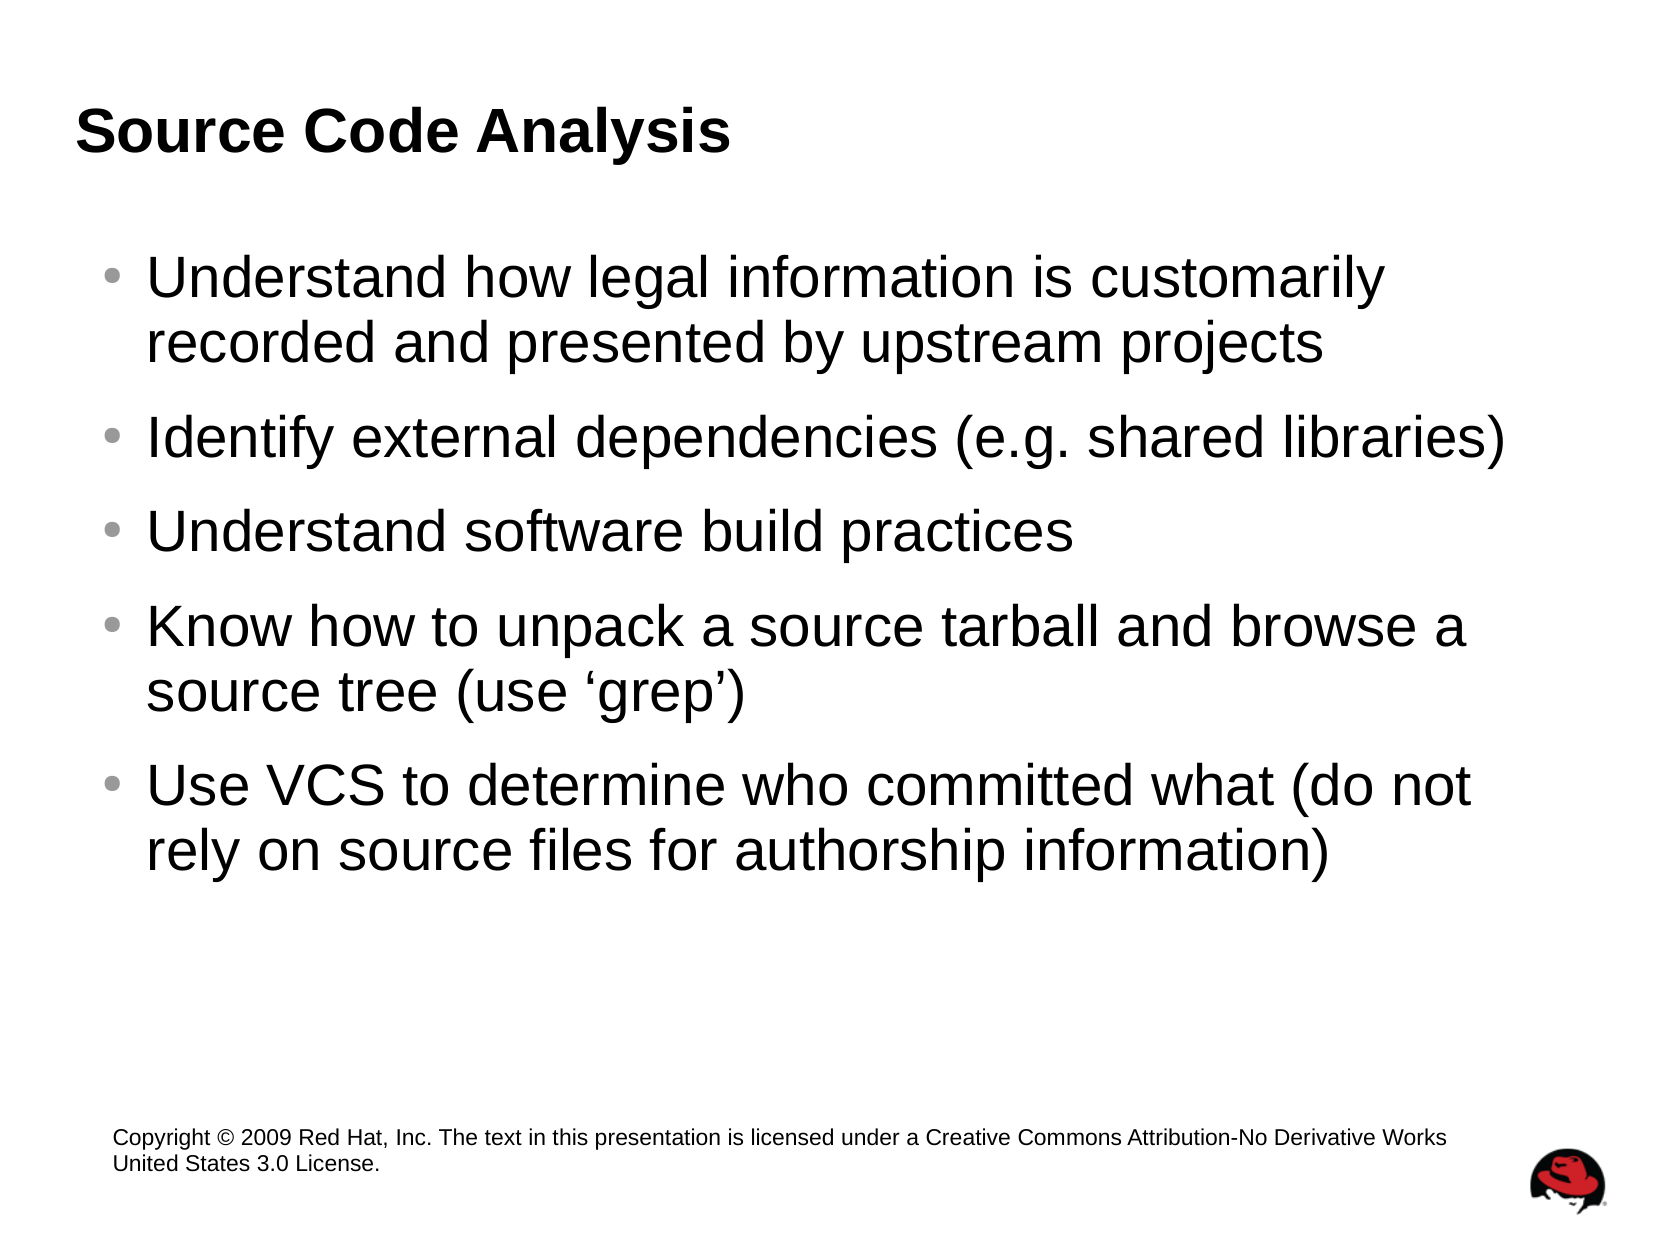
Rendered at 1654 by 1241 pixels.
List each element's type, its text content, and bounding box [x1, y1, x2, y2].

list Understand how legal information is customarily recorded and presented by upstream projects Identify external dependencies (e.g. shared libraries) Understand software build practices Know how to unpack a source tarball and browse a source tree (use ‘grep’) Use VCS to determine who committed what (do not rely on source files for authorship information) [86, 244, 1576, 1024]
title Source Code Analysis [75, 45, 1571, 218]
picture [1529, 1146, 1613, 1224]
